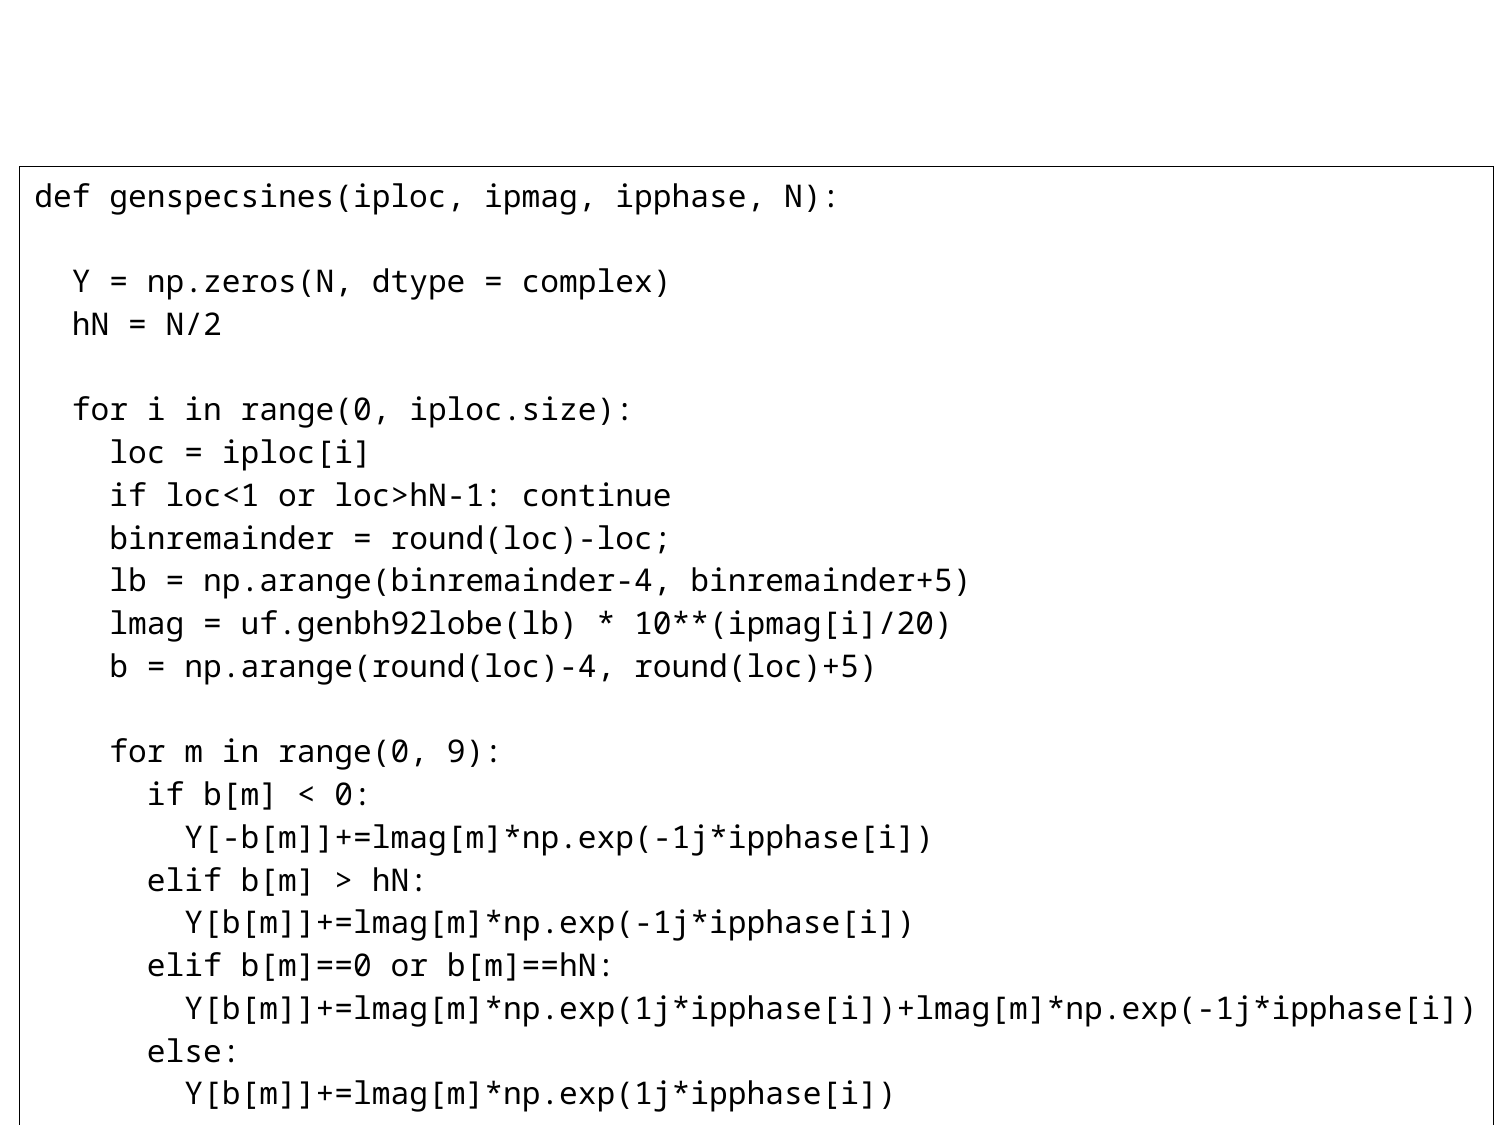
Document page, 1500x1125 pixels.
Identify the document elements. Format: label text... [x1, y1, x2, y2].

text_box def genspecsines(iploc, ipmag, ipphase, N): Y = np.zeros(N, dtype = complex) hN = N/2 for i in range(0, iploc.size): loc = iploc[i] if loc<1 or loc>hN-1: continue binremainder = round(loc)-loc; lb = np.arange(binremainder-4, binremainder+5) lmag = uf.genbh92lobe(lb) * 10**(ipmag[i]/20) b = np.arange(round(loc)-4, round(loc)+5) for m in range(0, 9): if b[m] < 0: Y[-b[m]]+=lmag[m]*np.exp(-1j*ipphase[i]) elif b[m] > hN: Y[b[m]]+=lmag[m]*np.exp(-1j*ipphase[i]) elif b[m]==0 or b[m]==hN: Y[b[m]]+=lmag[m]*np.exp(1j*ipphase[i])+lmag[m]*np.exp(-1j*ipphase[i]) else: Y[b[m]]+=lmag[m]*np.exp(1j*ipphase[i]) Y[hN+1:] = Y[hN-1:0:-1].conjugate() [19, 166, 1493, 931]
